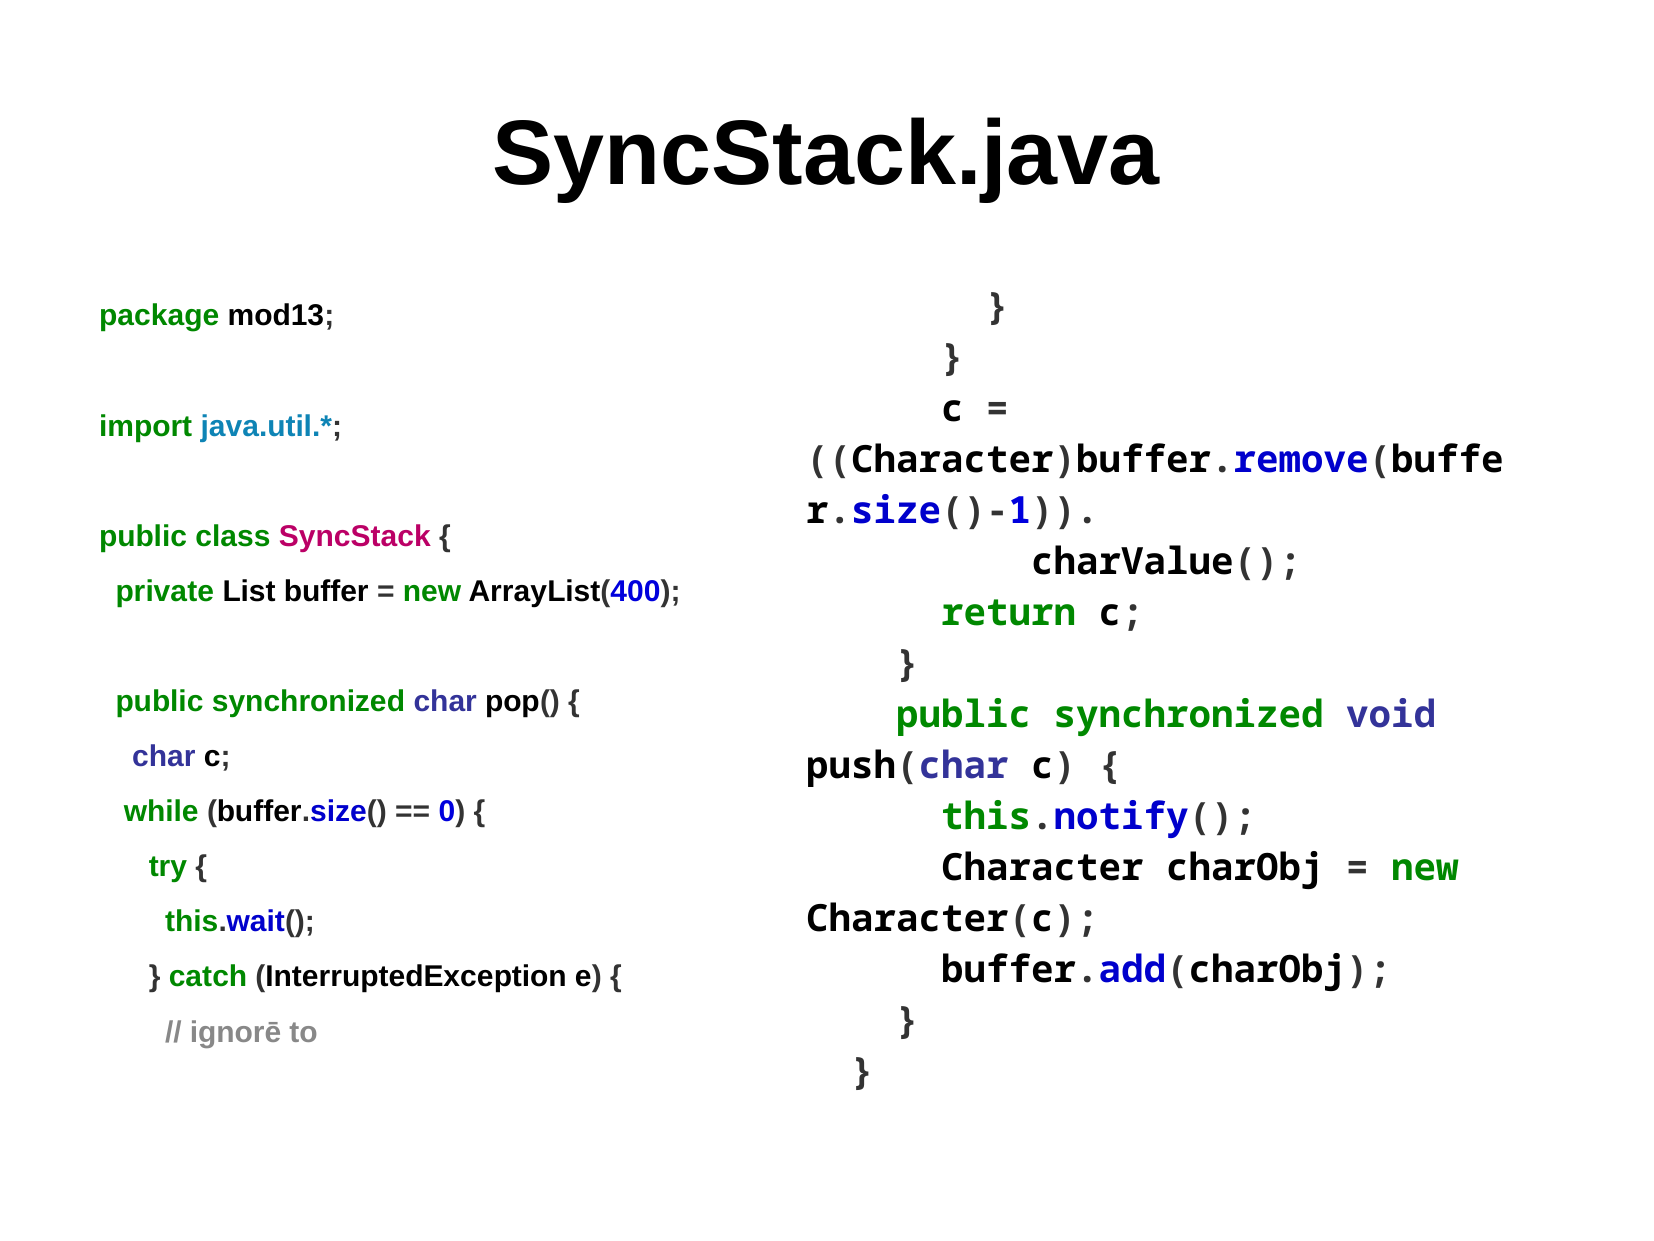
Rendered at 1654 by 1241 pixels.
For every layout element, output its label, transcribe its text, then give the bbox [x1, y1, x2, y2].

title SyncStack.java [82, 49, 1571, 257]
list package mod13; import java.util.*; public class SyncStack { private List buffer = new ArrayList(400); public synchronized char pop() { char c; while (buffer.size() == 0) { try { this.wait(); } catch (InterruptedException e) { // ignorē to [82, 290, 792, 1063]
text_box } } c = ((Character)buffer.remove(buffer.size()-1)). charValue(); return c; } public synchronized void push(char c) { this.notify(); Character charObj = new Character(c); buffer.add(charObj); } } [791, 271, 1536, 1035]
